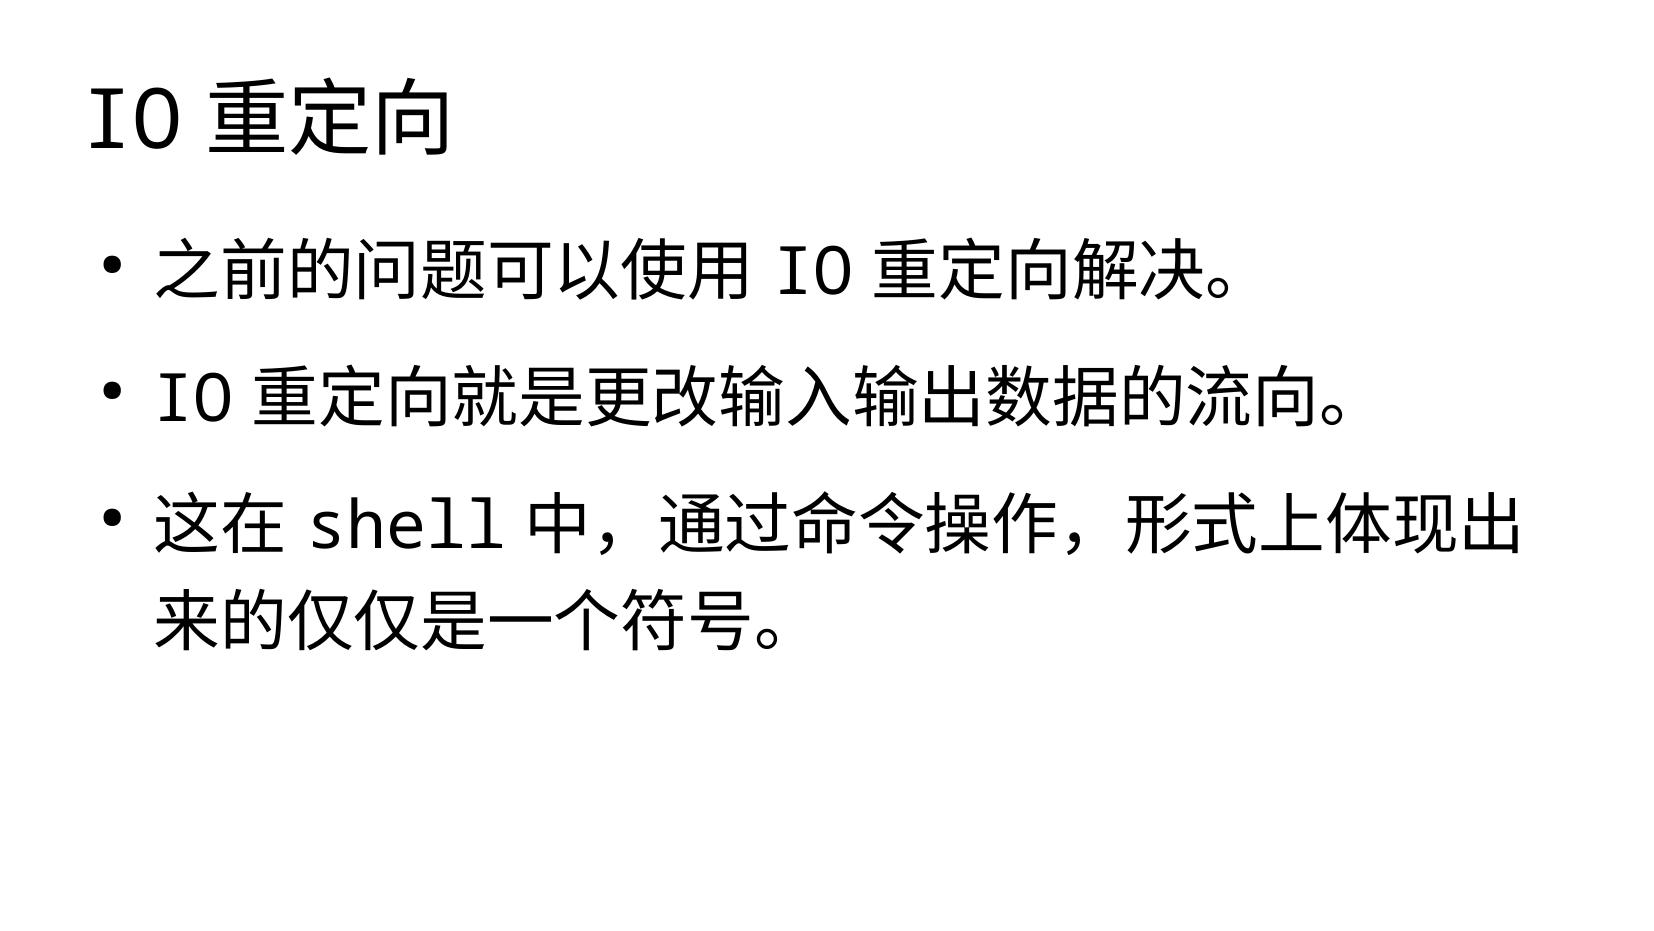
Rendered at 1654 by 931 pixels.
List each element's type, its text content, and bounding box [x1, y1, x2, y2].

title IO重定向 [82, 37, 1571, 189]
list 之前的问题可以使用IO重定向解决。 IO重定向就是更改输入输出数据的流向。 这在shell中，通过命令操作，形式上体现出来的仅仅是一个符号。 [82, 217, 1571, 839]
